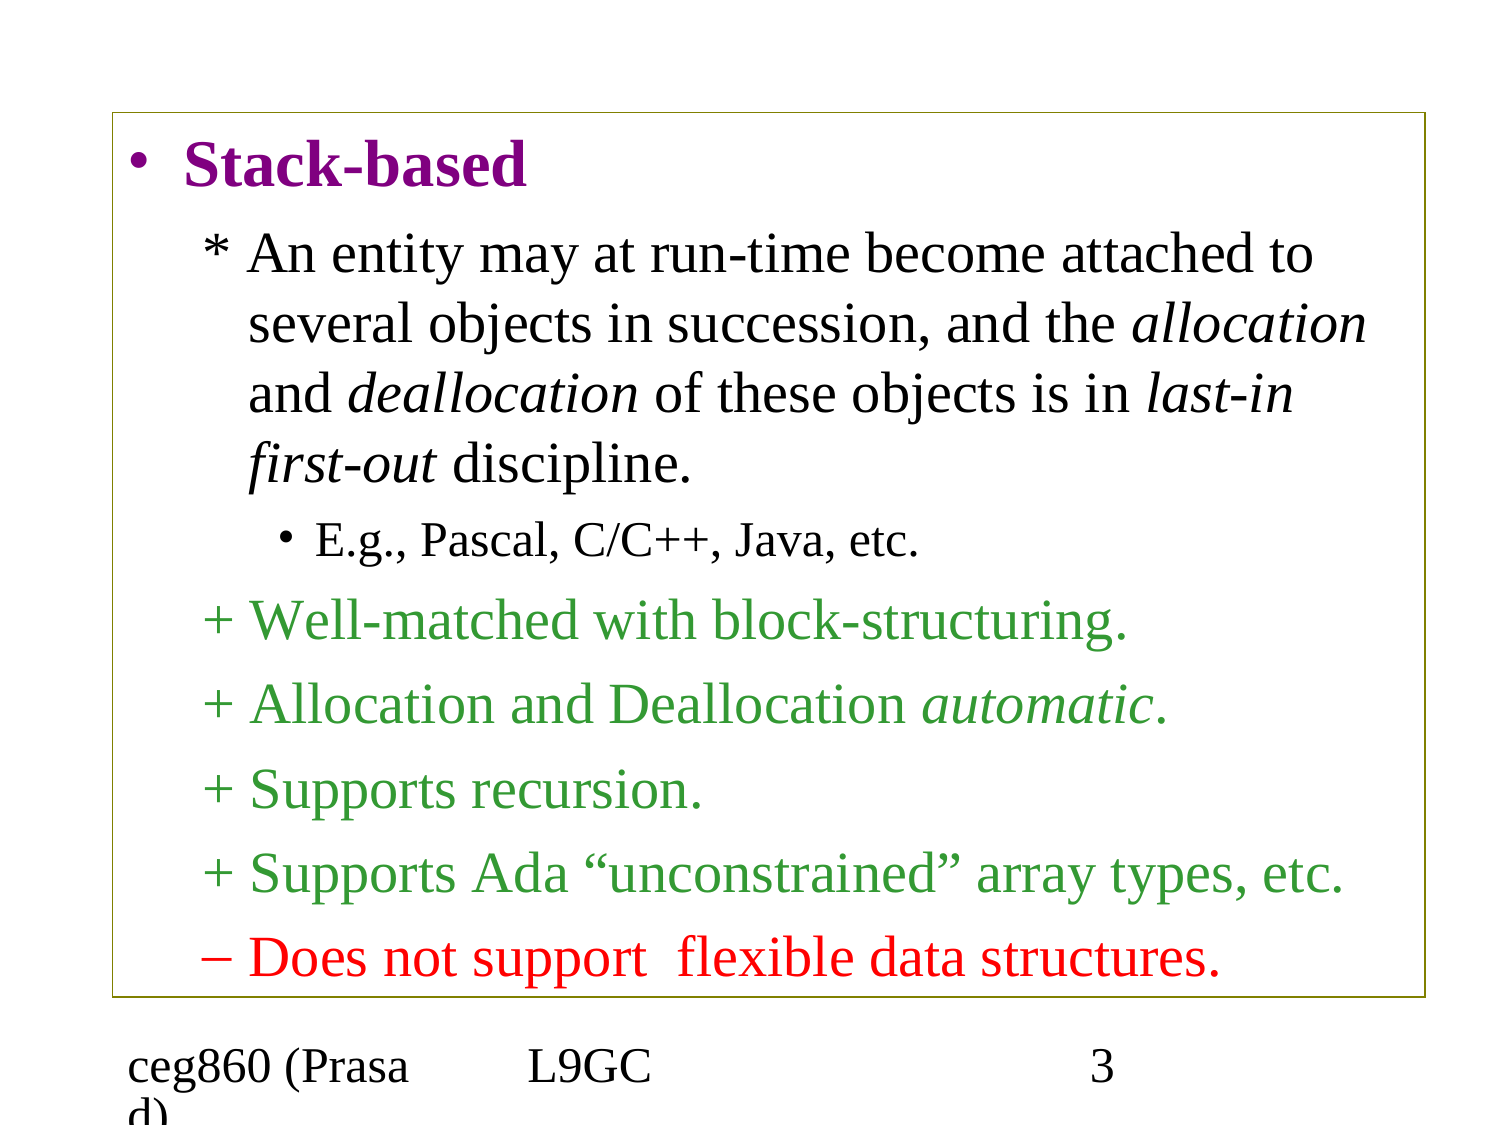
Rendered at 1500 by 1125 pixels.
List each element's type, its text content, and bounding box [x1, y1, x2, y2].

list Stack-based * An entity may at run-time become attached to several objects in succession, and the allocation and deallocation of these objects is in last-in first-out discipline. E.g., Pascal, C/C++, Java, etc. + Well-matched with block-structuring. + Allocation and Deallocation automatic. + Supports recursion. + Supports Ada “unconstrained” array types, etc. Does not support flexible data structures. [112, 112, 1425, 998]
